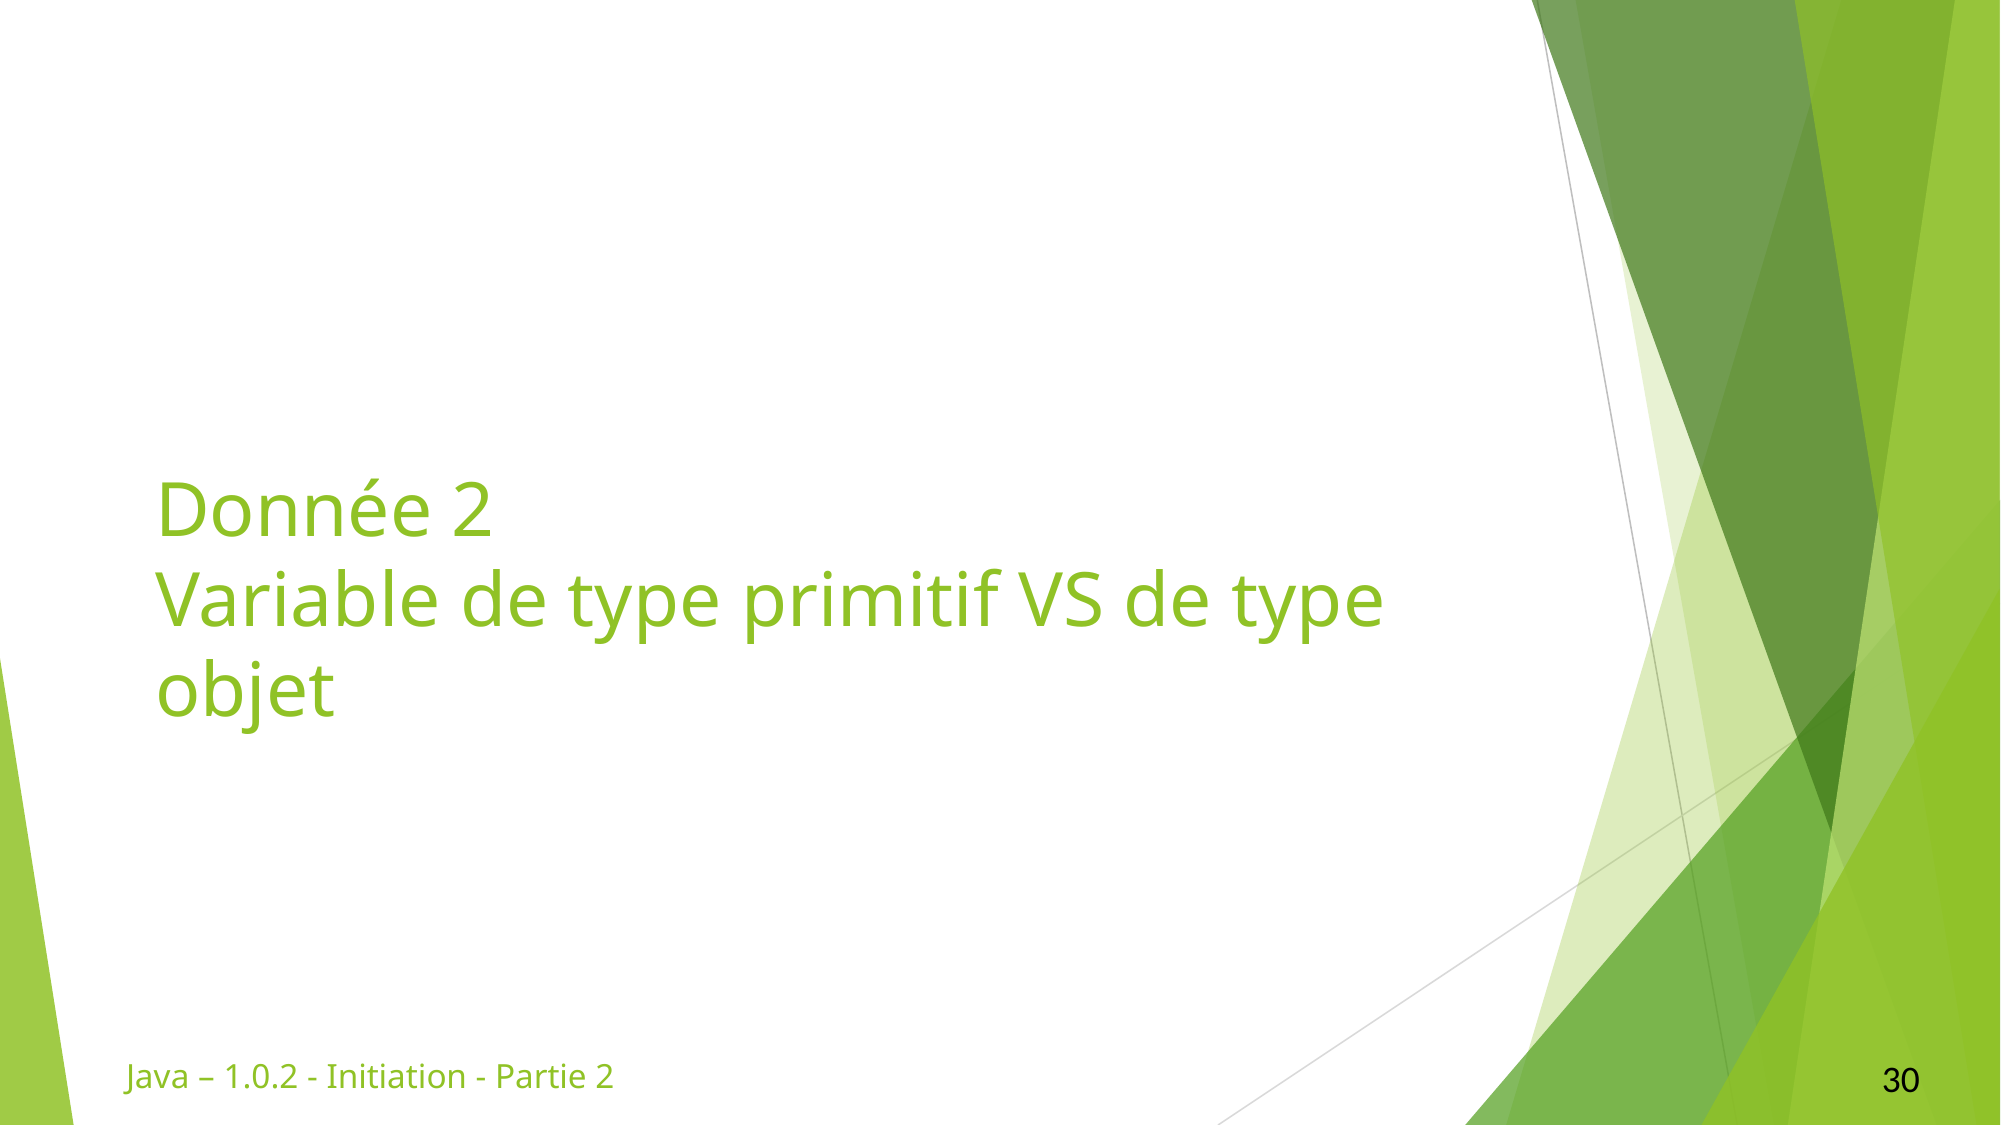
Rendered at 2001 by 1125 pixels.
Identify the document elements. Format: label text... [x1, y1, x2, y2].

text_box [1866, 1047, 1979, 1108]
text_box Java – 1.0.2 - Initiation - Partie 2 [111, 1047, 1094, 1109]
title Donnée 2 Variable de type primitif VS de type objet [140, 454, 1551, 804]
